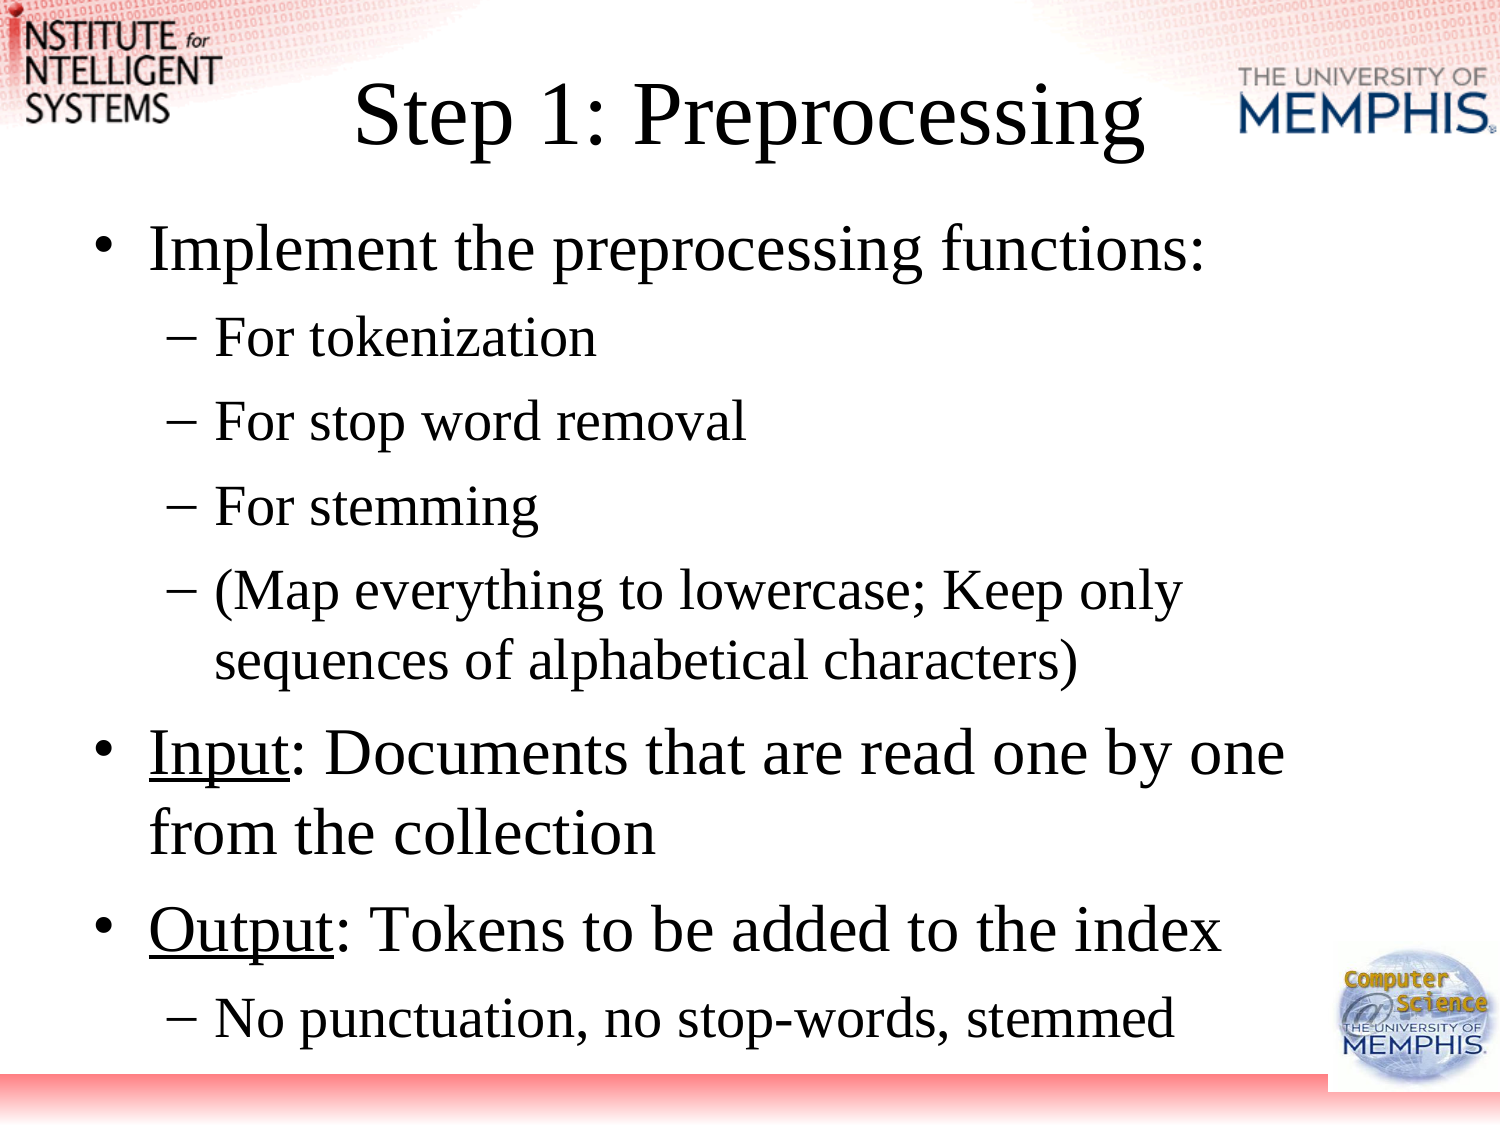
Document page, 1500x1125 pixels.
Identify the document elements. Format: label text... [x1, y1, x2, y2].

picture [1012, 0, 1500, 141]
title Step 1: Preprocessing [75, 45, 1426, 171]
picture [0, 0, 501, 132]
picture [1328, 941, 1500, 1092]
list Implement the preprocessing functions: For tokenization For stop word removal For stemming (Map everything to lowercase; Keep only sequences of alphabetical characters) Input: Documents that are read one by one from the collection Output: Tokens to be added to the index No punctuation, no stop-words, stemmed [77, 195, 1428, 1057]
